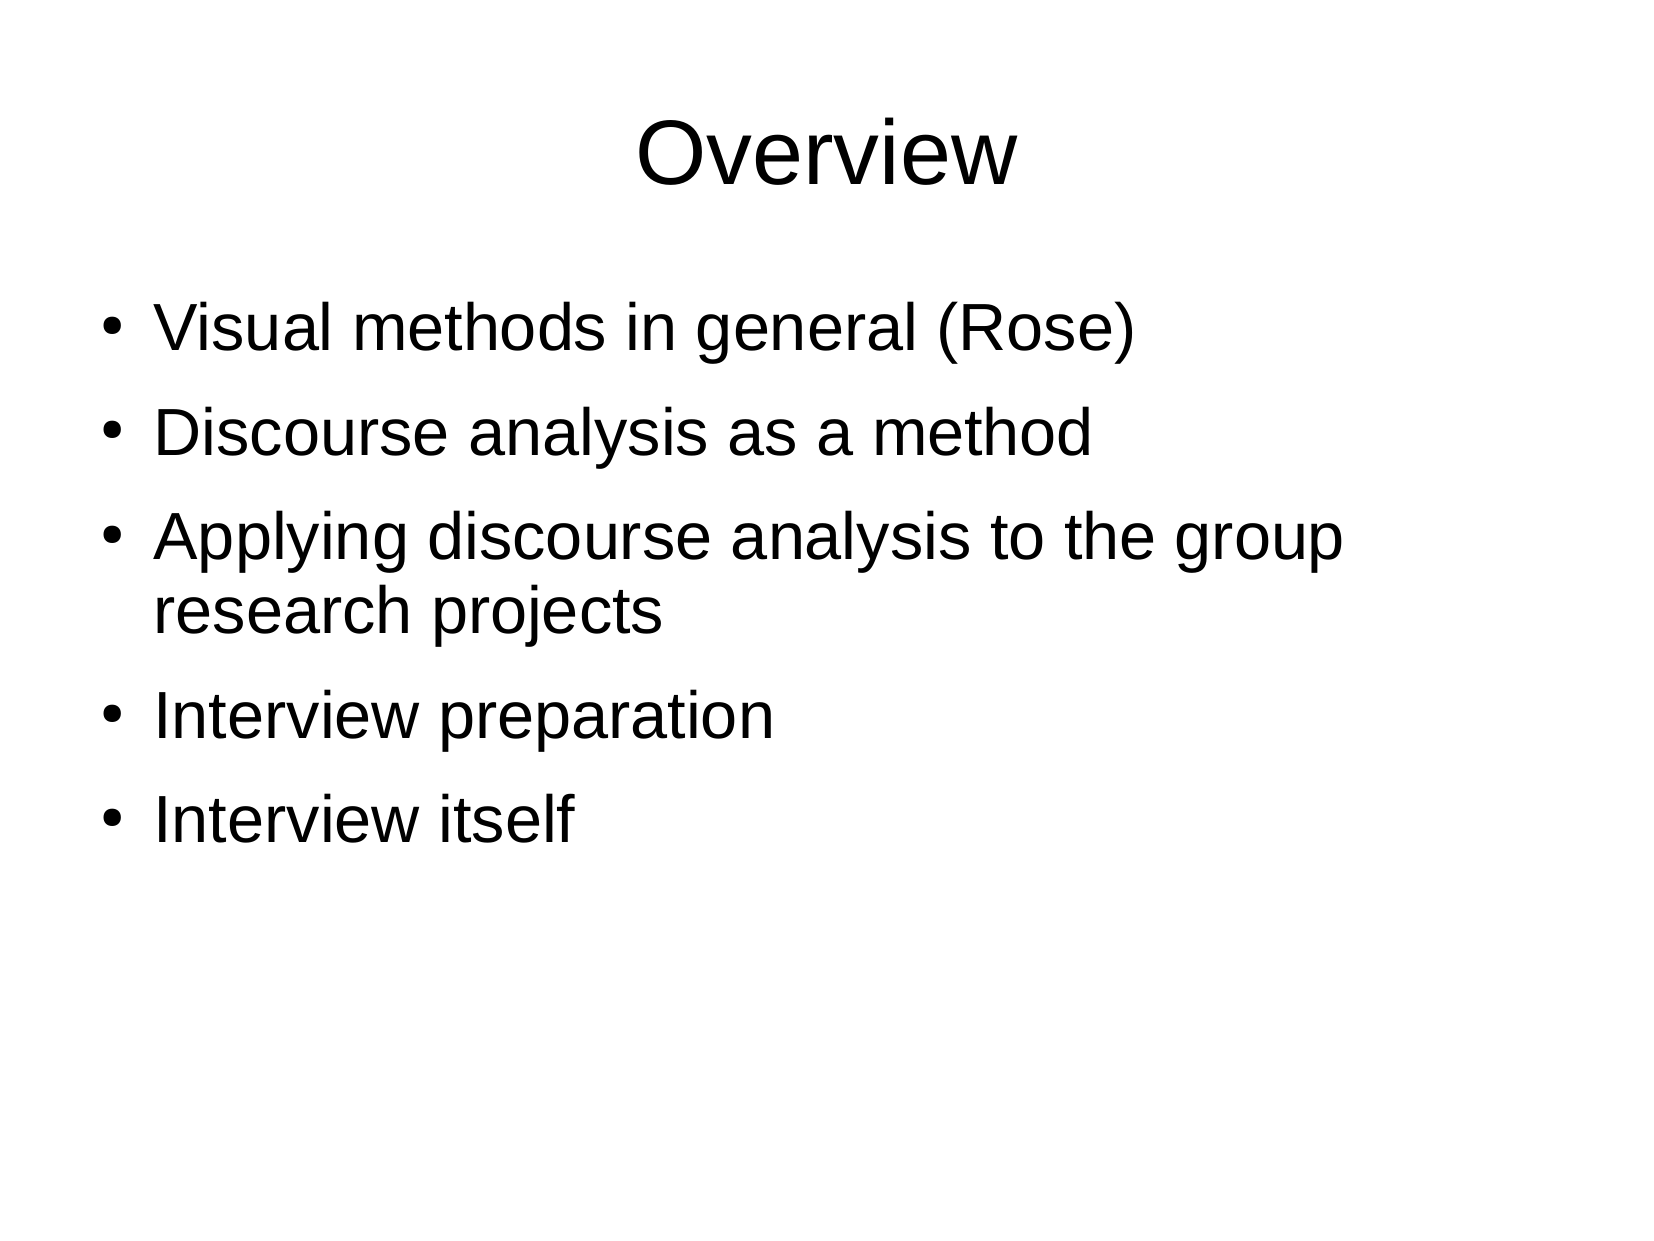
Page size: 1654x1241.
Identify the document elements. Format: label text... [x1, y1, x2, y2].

title Overview [82, 49, 1571, 257]
list Visual methods in general (Rose) Discourse analysis as a method Applying discourse analysis to the group research projects Interview preparation Interview itself [82, 290, 1571, 1010]
